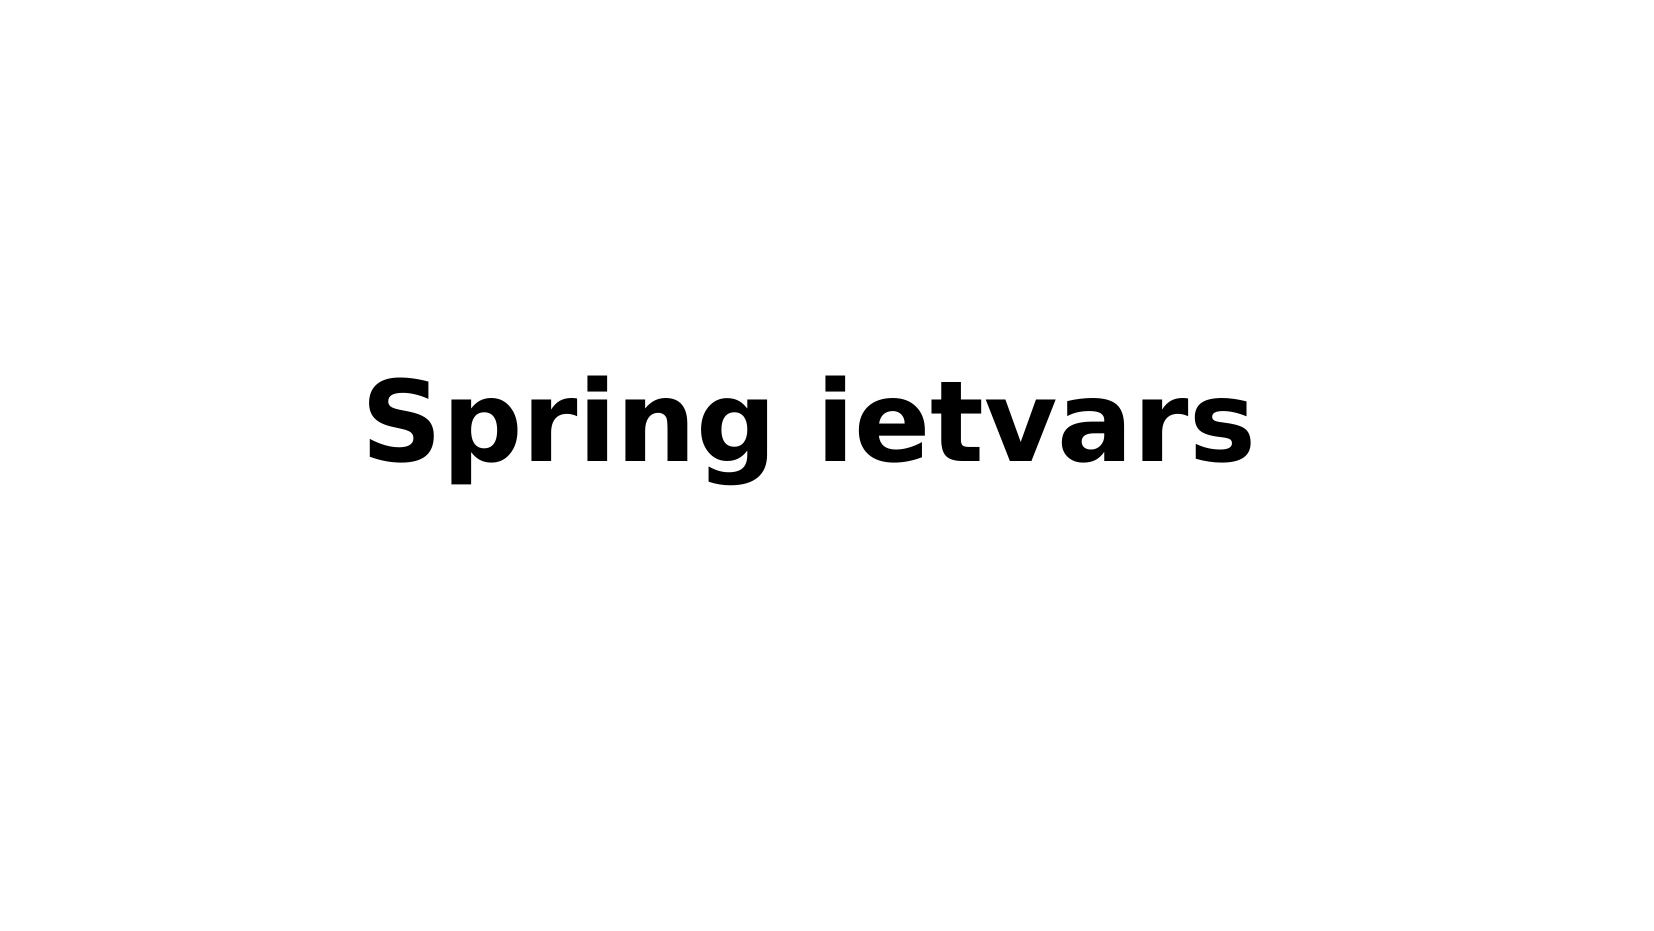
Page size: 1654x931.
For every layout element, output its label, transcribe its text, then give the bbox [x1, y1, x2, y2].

title Spring ietvars [106, 336, 1512, 492]
